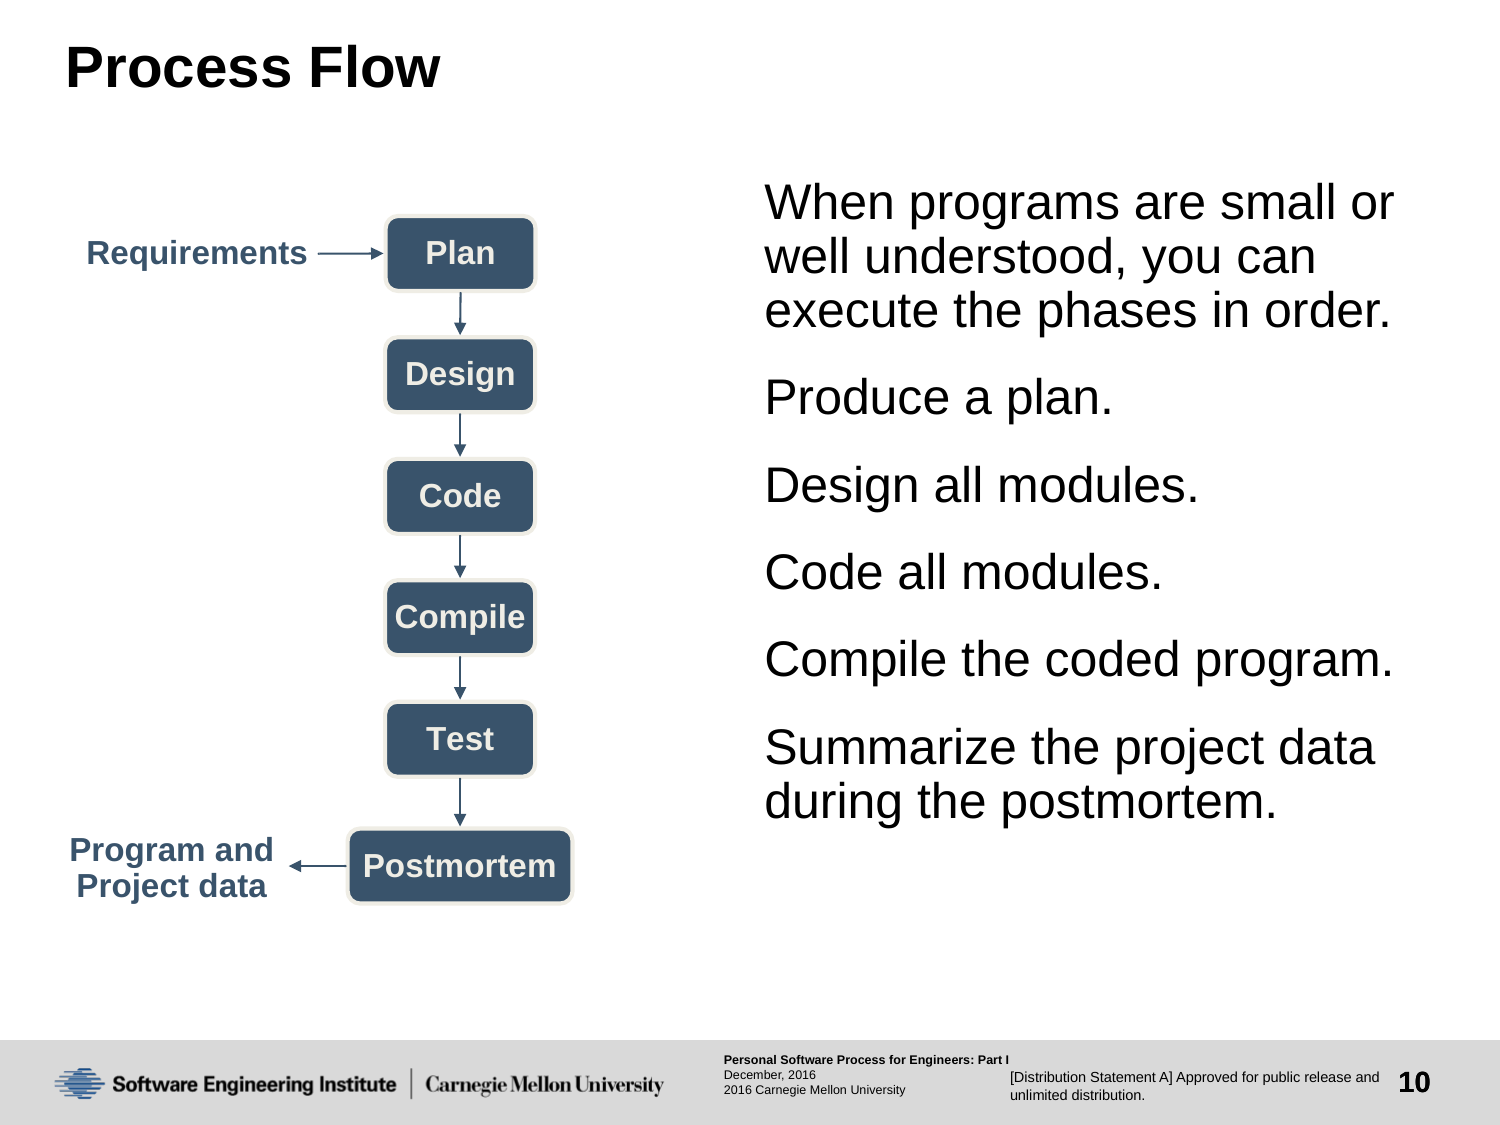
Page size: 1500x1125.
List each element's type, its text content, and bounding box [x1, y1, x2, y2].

picture [46, 1061, 673, 1104]
list When programs are small or well understood, you can execute the phases in order. Produce a plan. Design all modules. Code all modules. Compile the coded program. Summarize the project data during the postmortem. [764, 176, 1432, 1016]
title Process Flow [65, 37, 1313, 148]
picture [63, 213, 577, 924]
